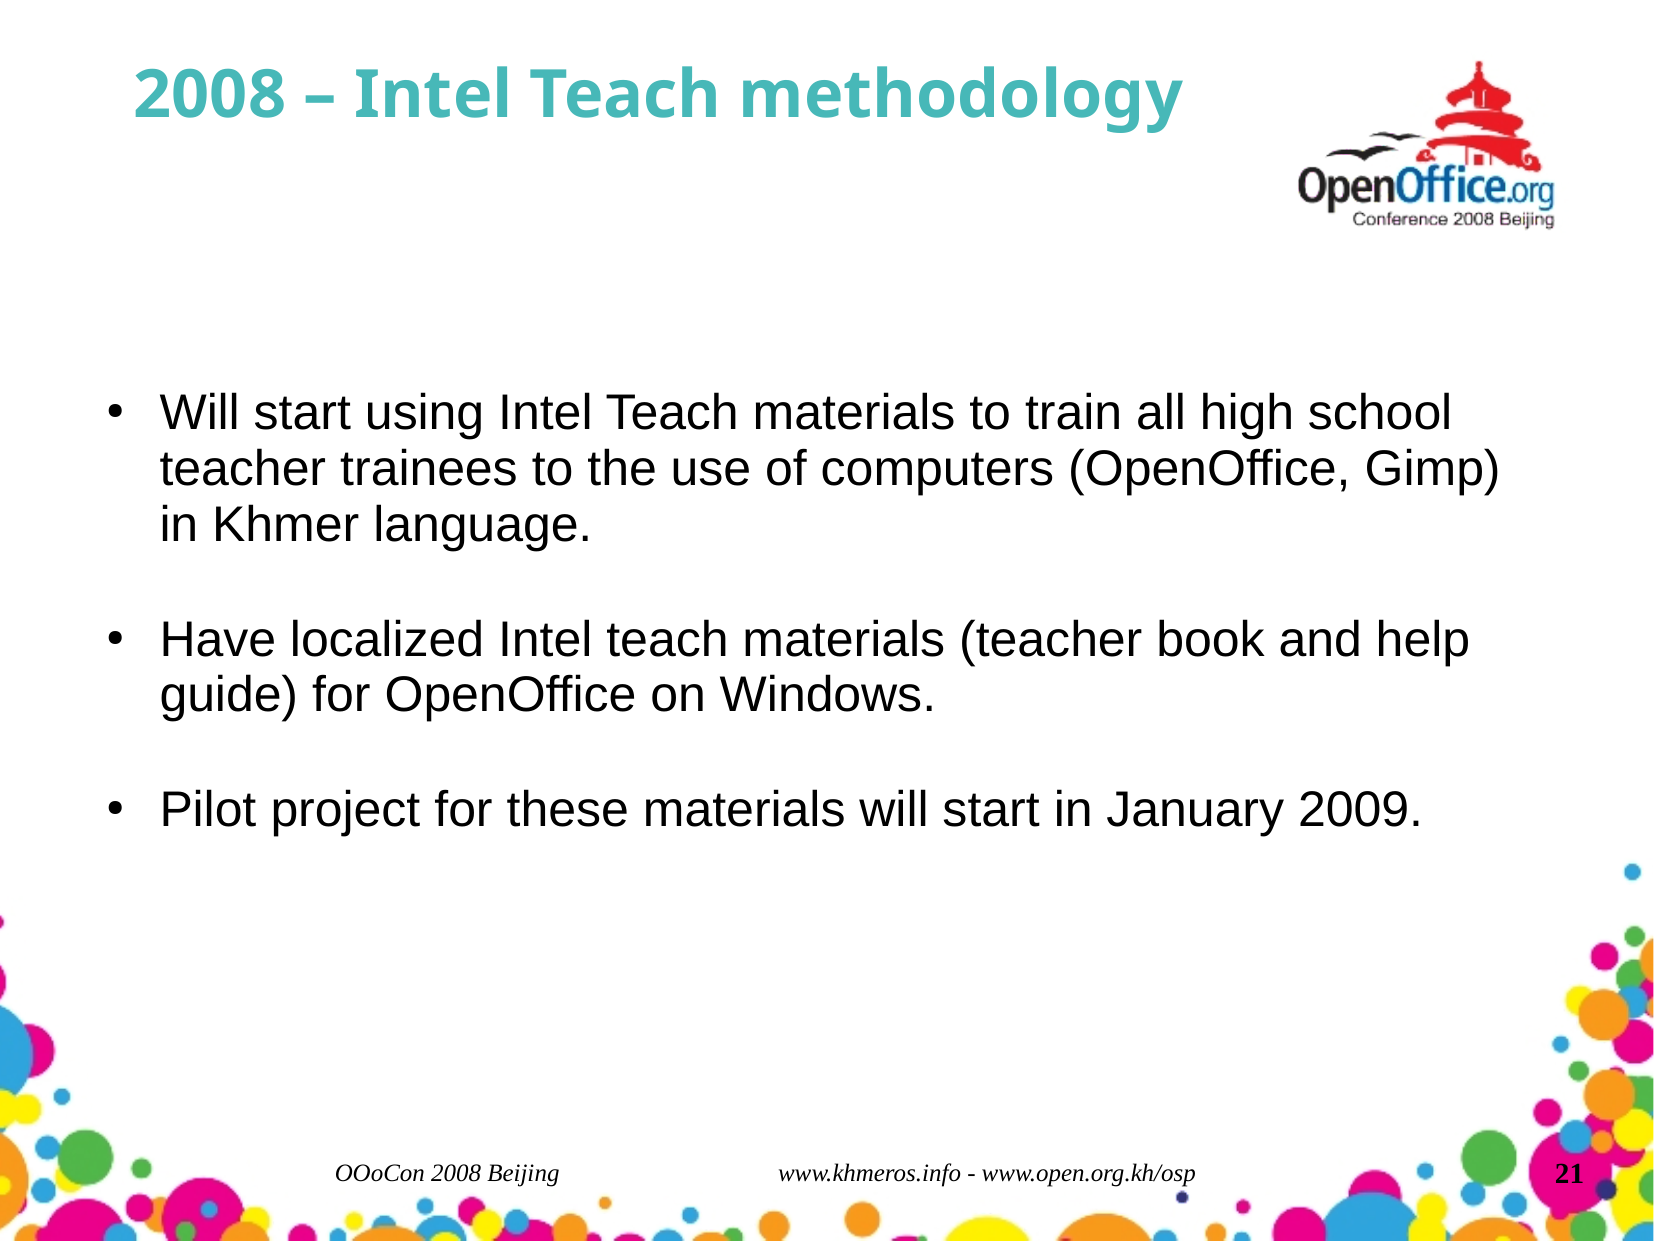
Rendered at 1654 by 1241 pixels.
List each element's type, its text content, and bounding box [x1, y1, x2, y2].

picture [0, 810, 1654, 1241]
picture [1285, 51, 1569, 250]
text_box 2008 – Intel Teach methodology [118, 44, 1199, 142]
list Will start using Intel Teach materials to train all high school teacher trainees to the use of computers (OpenOffice, Gimp) in Khmer language. Have localized Intel teach materials (teacher book and help guide) for OpenOffice on Windows. Pilot project for these materials will start in January 2009. [88, 384, 1512, 1068]
